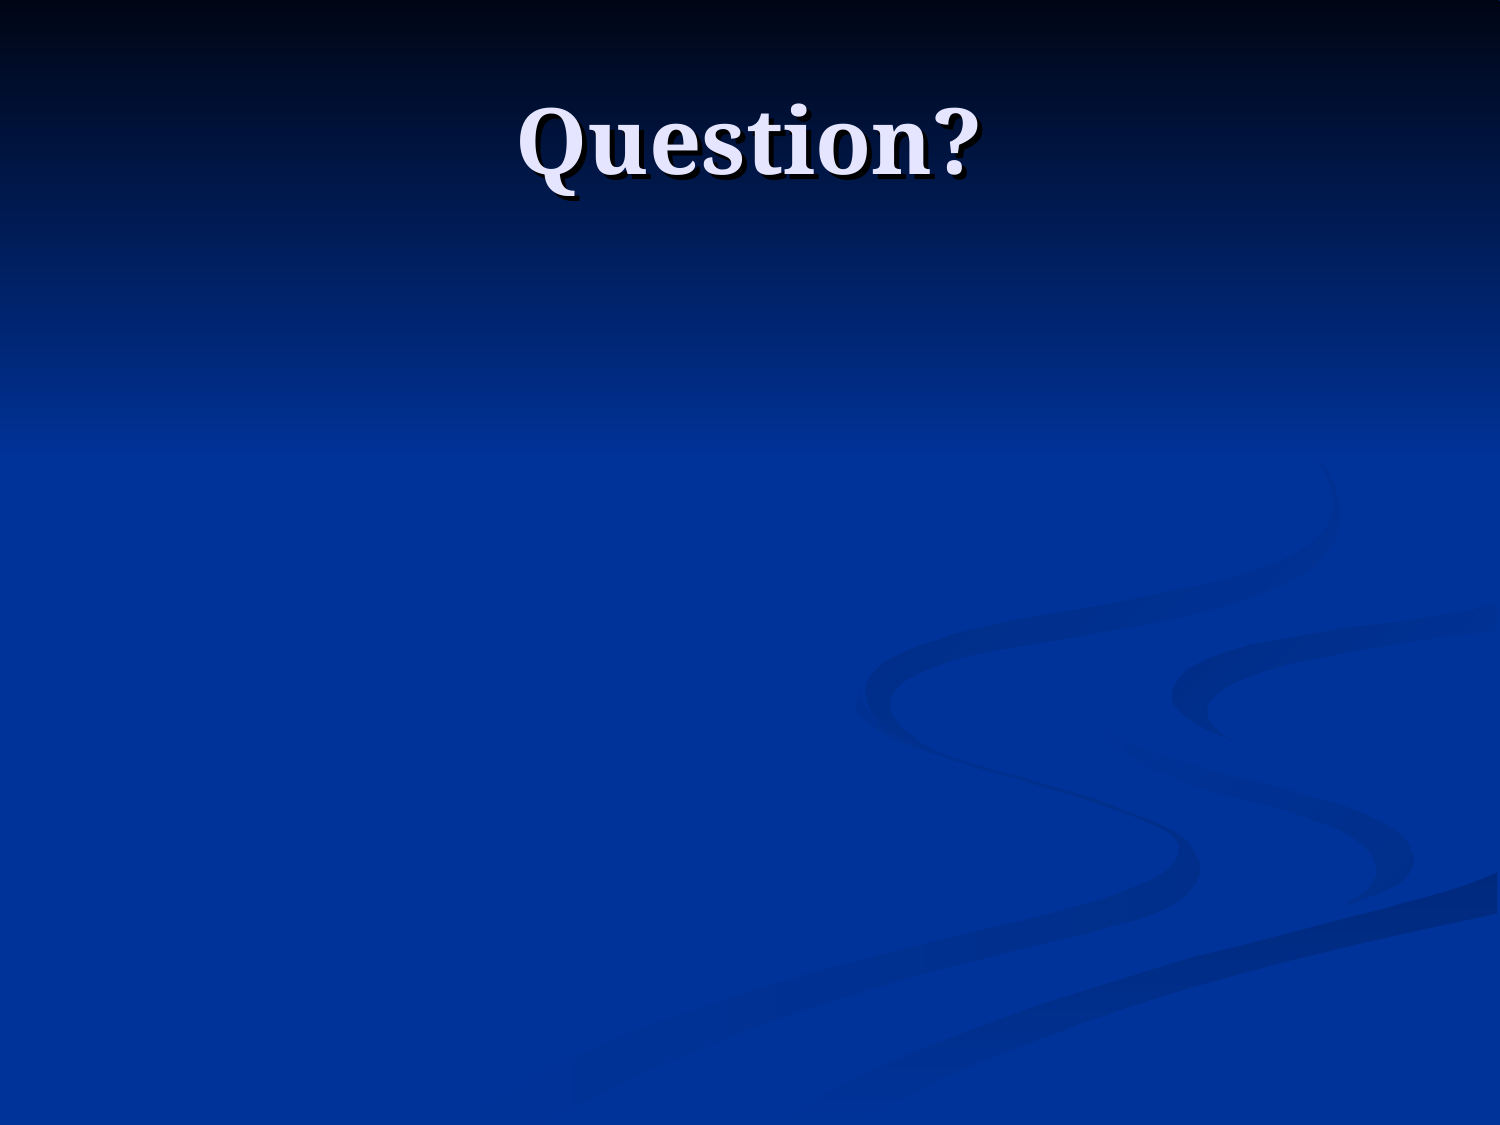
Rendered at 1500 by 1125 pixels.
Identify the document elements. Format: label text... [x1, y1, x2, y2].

title Question? [75, 45, 1426, 233]
